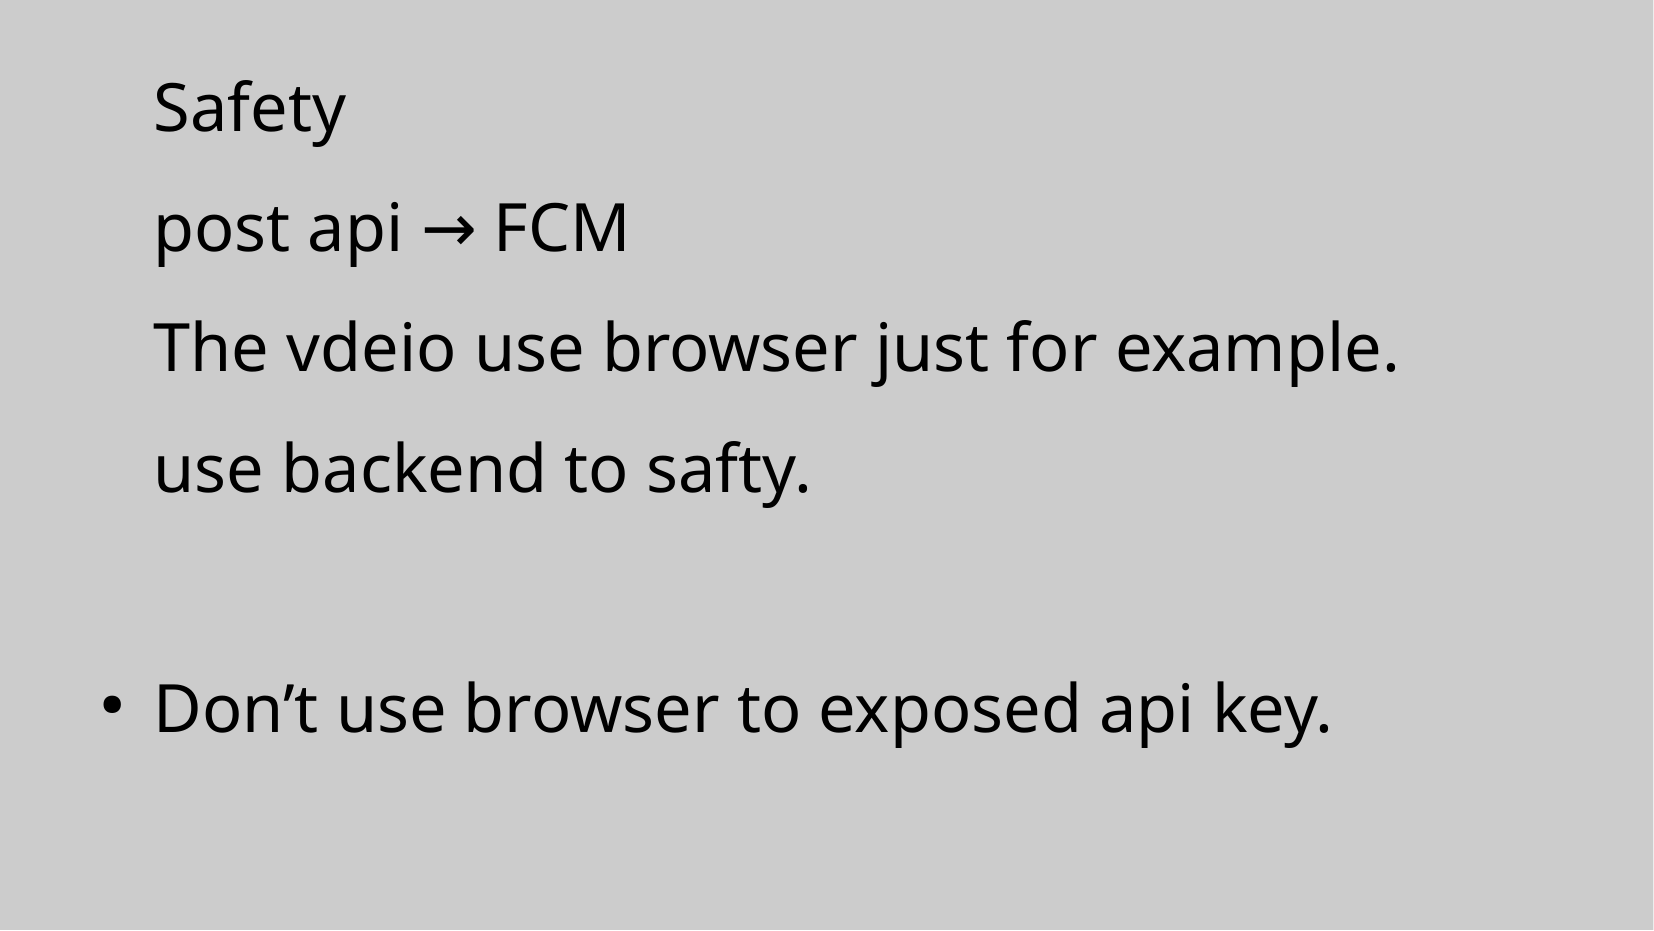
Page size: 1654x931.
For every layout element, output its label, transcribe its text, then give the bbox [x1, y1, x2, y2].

list Safety post api → FCM The vdeio use browser just for example. use backend to safty. Don’t use browser to exposed api key. [82, 60, 1571, 758]
